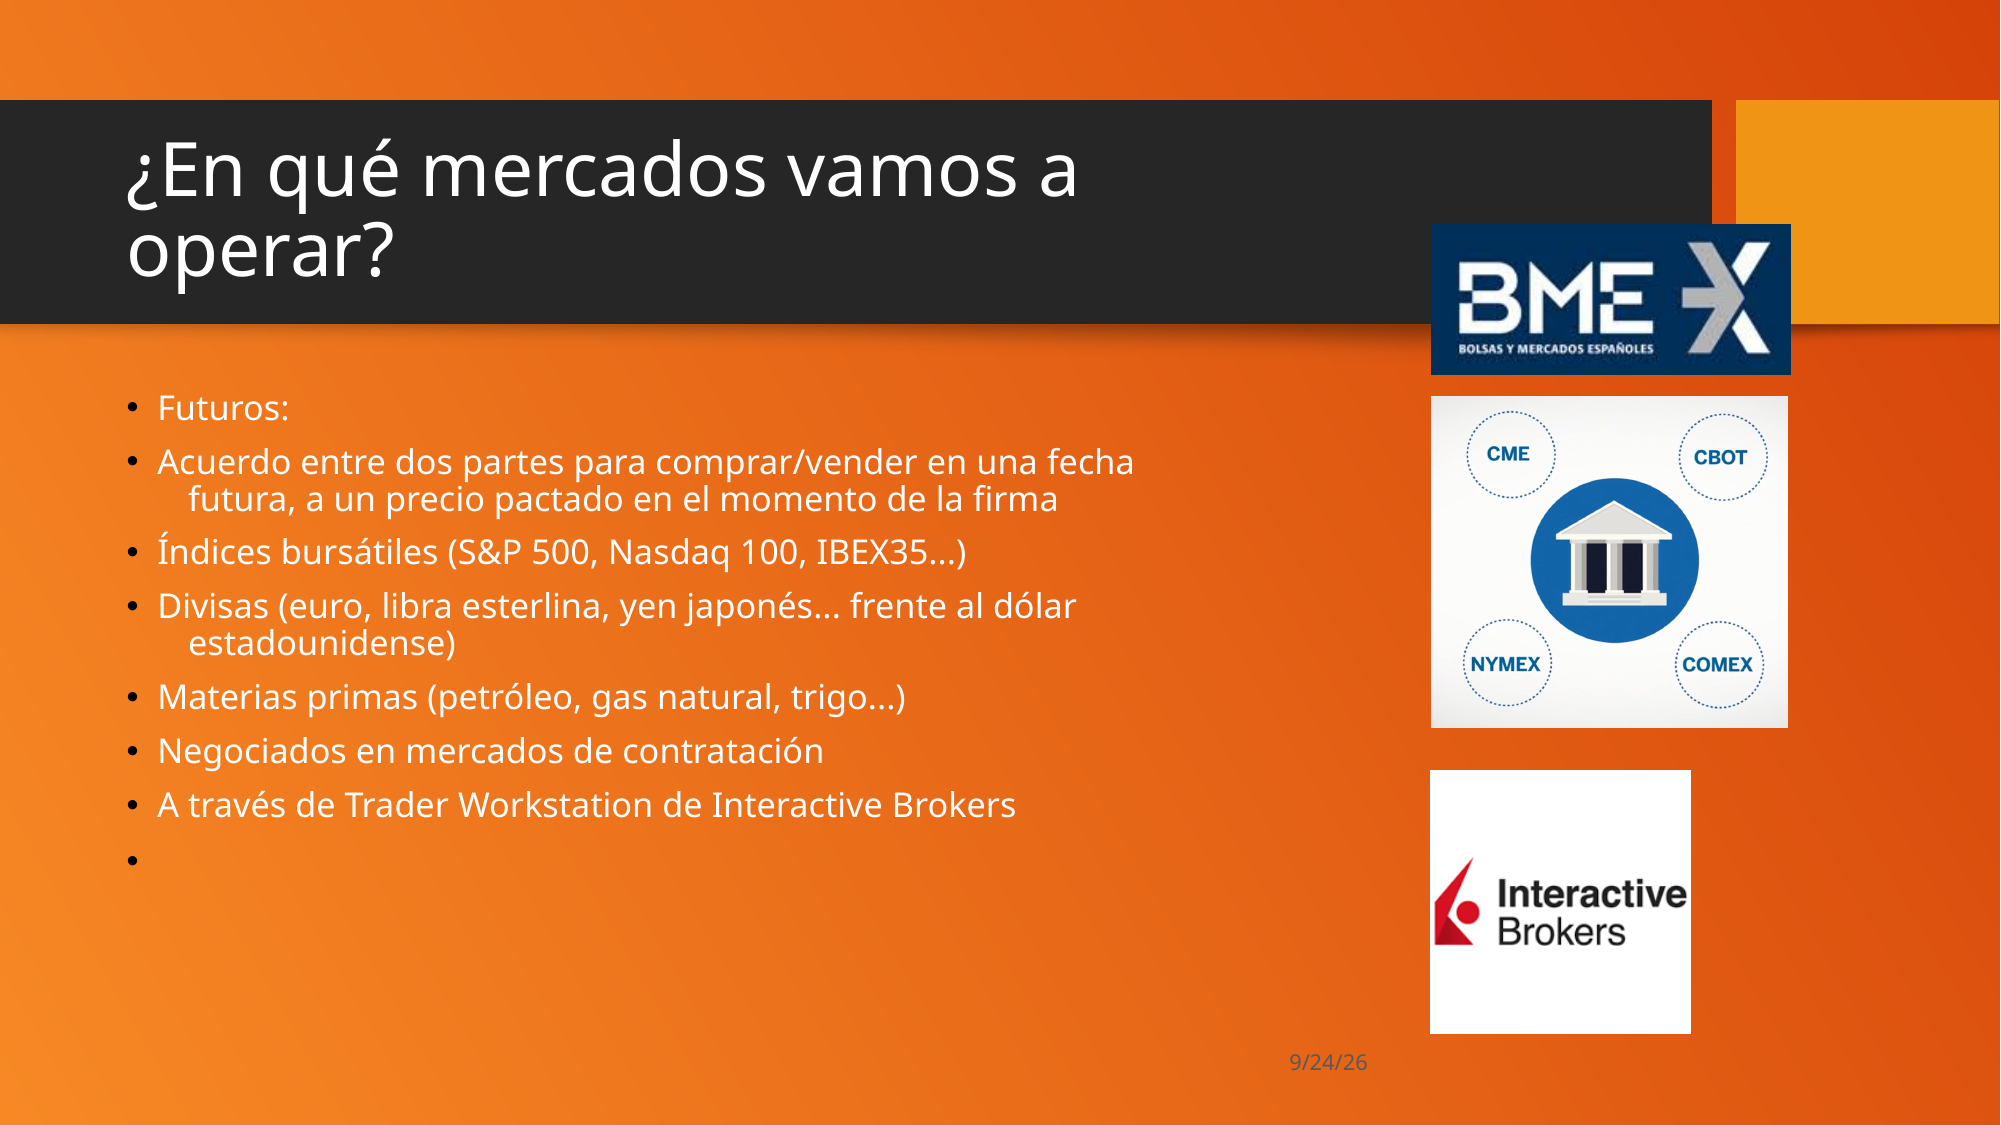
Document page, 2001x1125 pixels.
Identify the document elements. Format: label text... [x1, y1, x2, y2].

title ¿En qué mercados vamos a operar? [111, 123, 1275, 301]
slide_number 05/07/2025 [1274, 1033, 1689, 1094]
picture [1430, 770, 1691, 1034]
picture [1431, 396, 1788, 728]
list Futuros: Acuerdo entre dos partes para comprar/vender en una fecha futura, a un precio pactado en el momento de la firma Índices bursátiles (S&P 500, Nasdaq 100, IBEX35...) Divisas (euro, libra esterlina, yen japonés... frente al dólar estadounidense) Materias primas (petróleo, gas natural, trigo...) Negociados en mercados de contratación A través de Trader Workstation de Interactive Brokers [111, 383, 1166, 974]
picture [1431, 224, 1791, 375]
